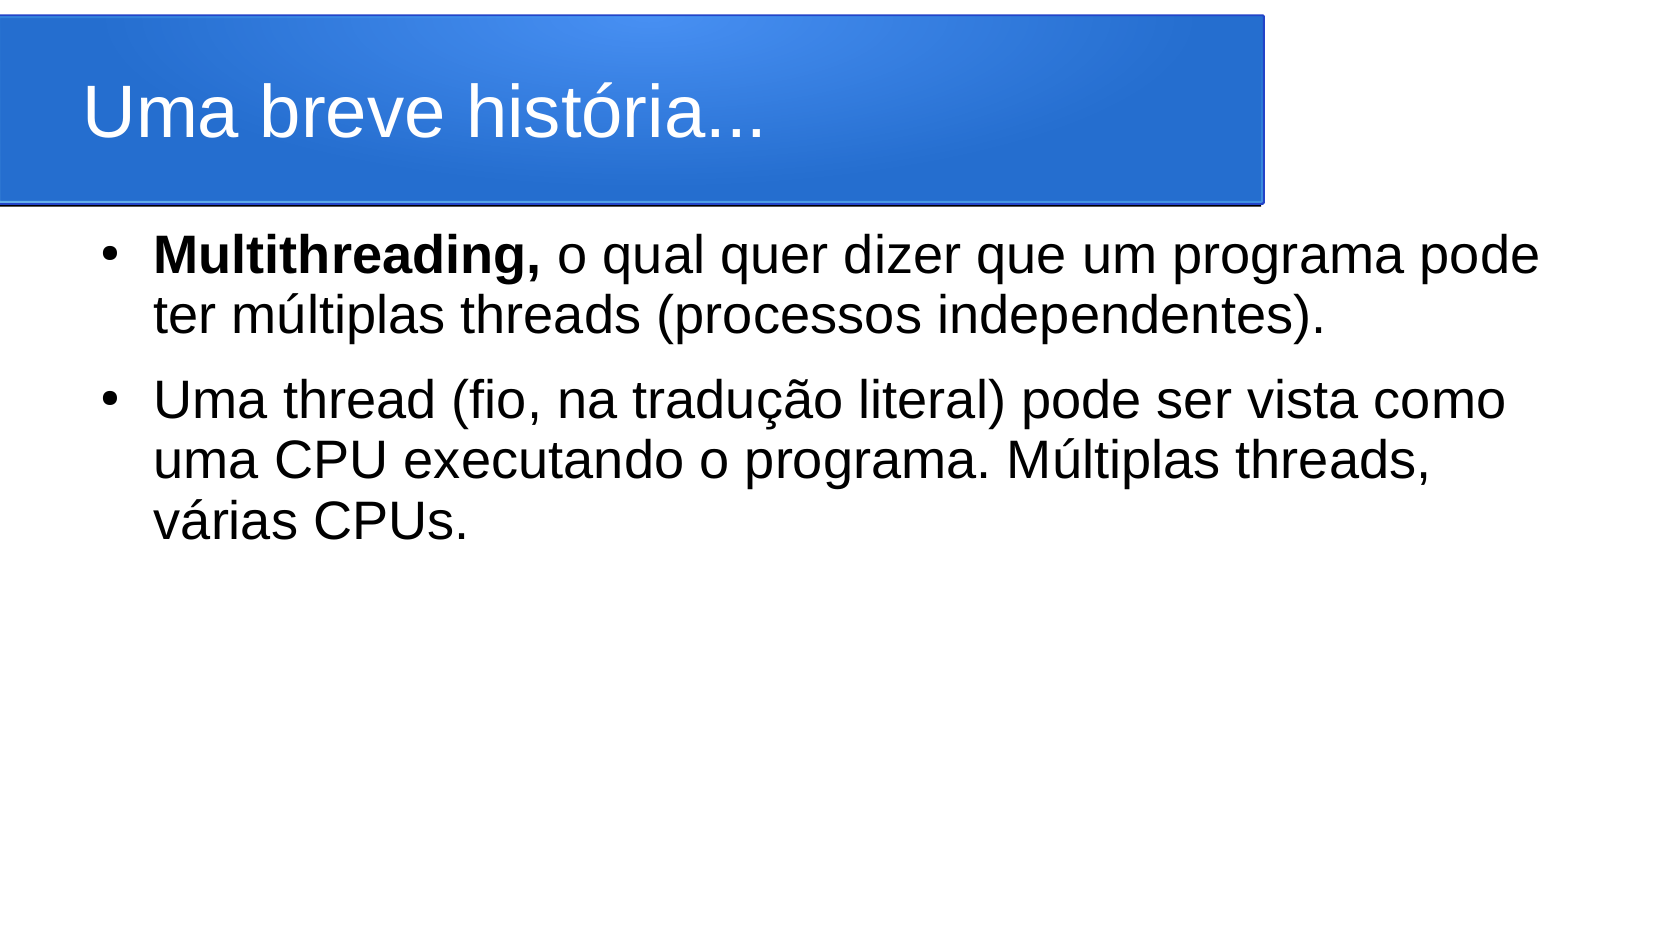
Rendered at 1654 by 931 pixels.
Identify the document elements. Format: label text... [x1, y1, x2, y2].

title Uma breve história... [82, 35, 1235, 189]
list Multithreading, o qual quer dizer que um programa pode ter múltiplas threads (processos independentes). Uma thread (fio, na tradução literal) pode ser vista como uma CPU executando o programa. Múltiplas threads, várias CPUs. [82, 224, 1571, 764]
